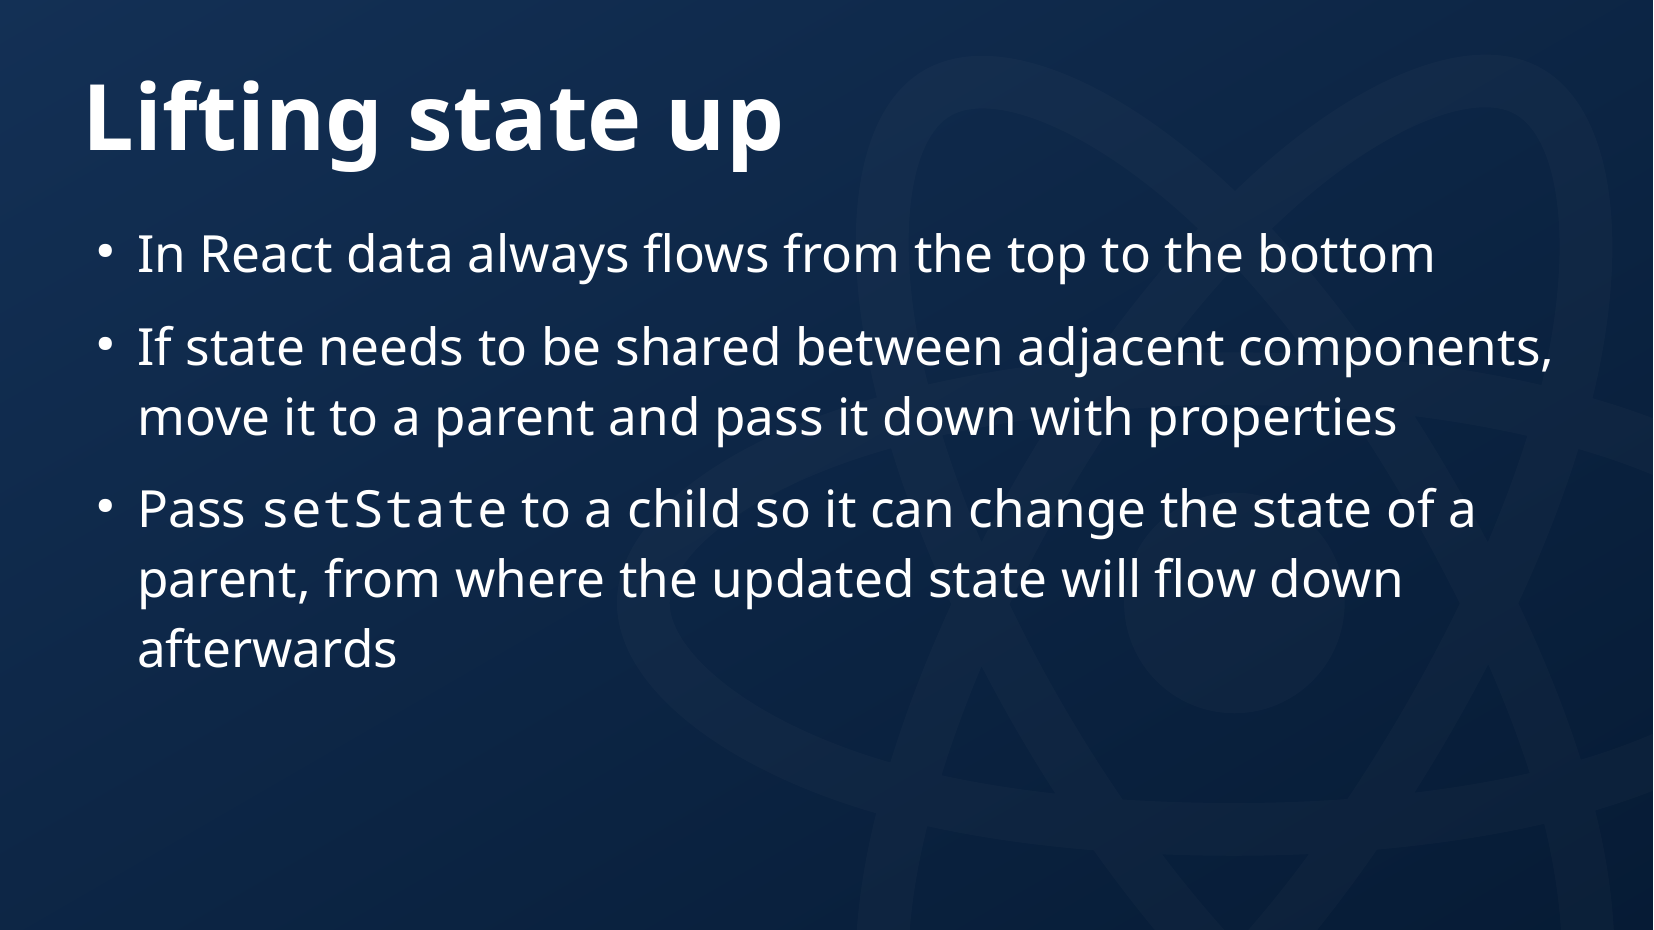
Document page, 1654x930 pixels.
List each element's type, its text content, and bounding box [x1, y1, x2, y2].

list In React data always flows from the top to the bottom If state needs to be shared between adjacent components, move it to a parent and pass it down with properties Pass setState to a child so it can change the state of a parent, from where the updated state will flow down afterwards [82, 217, 1571, 757]
title Lifting state up [82, 37, 1571, 193]
